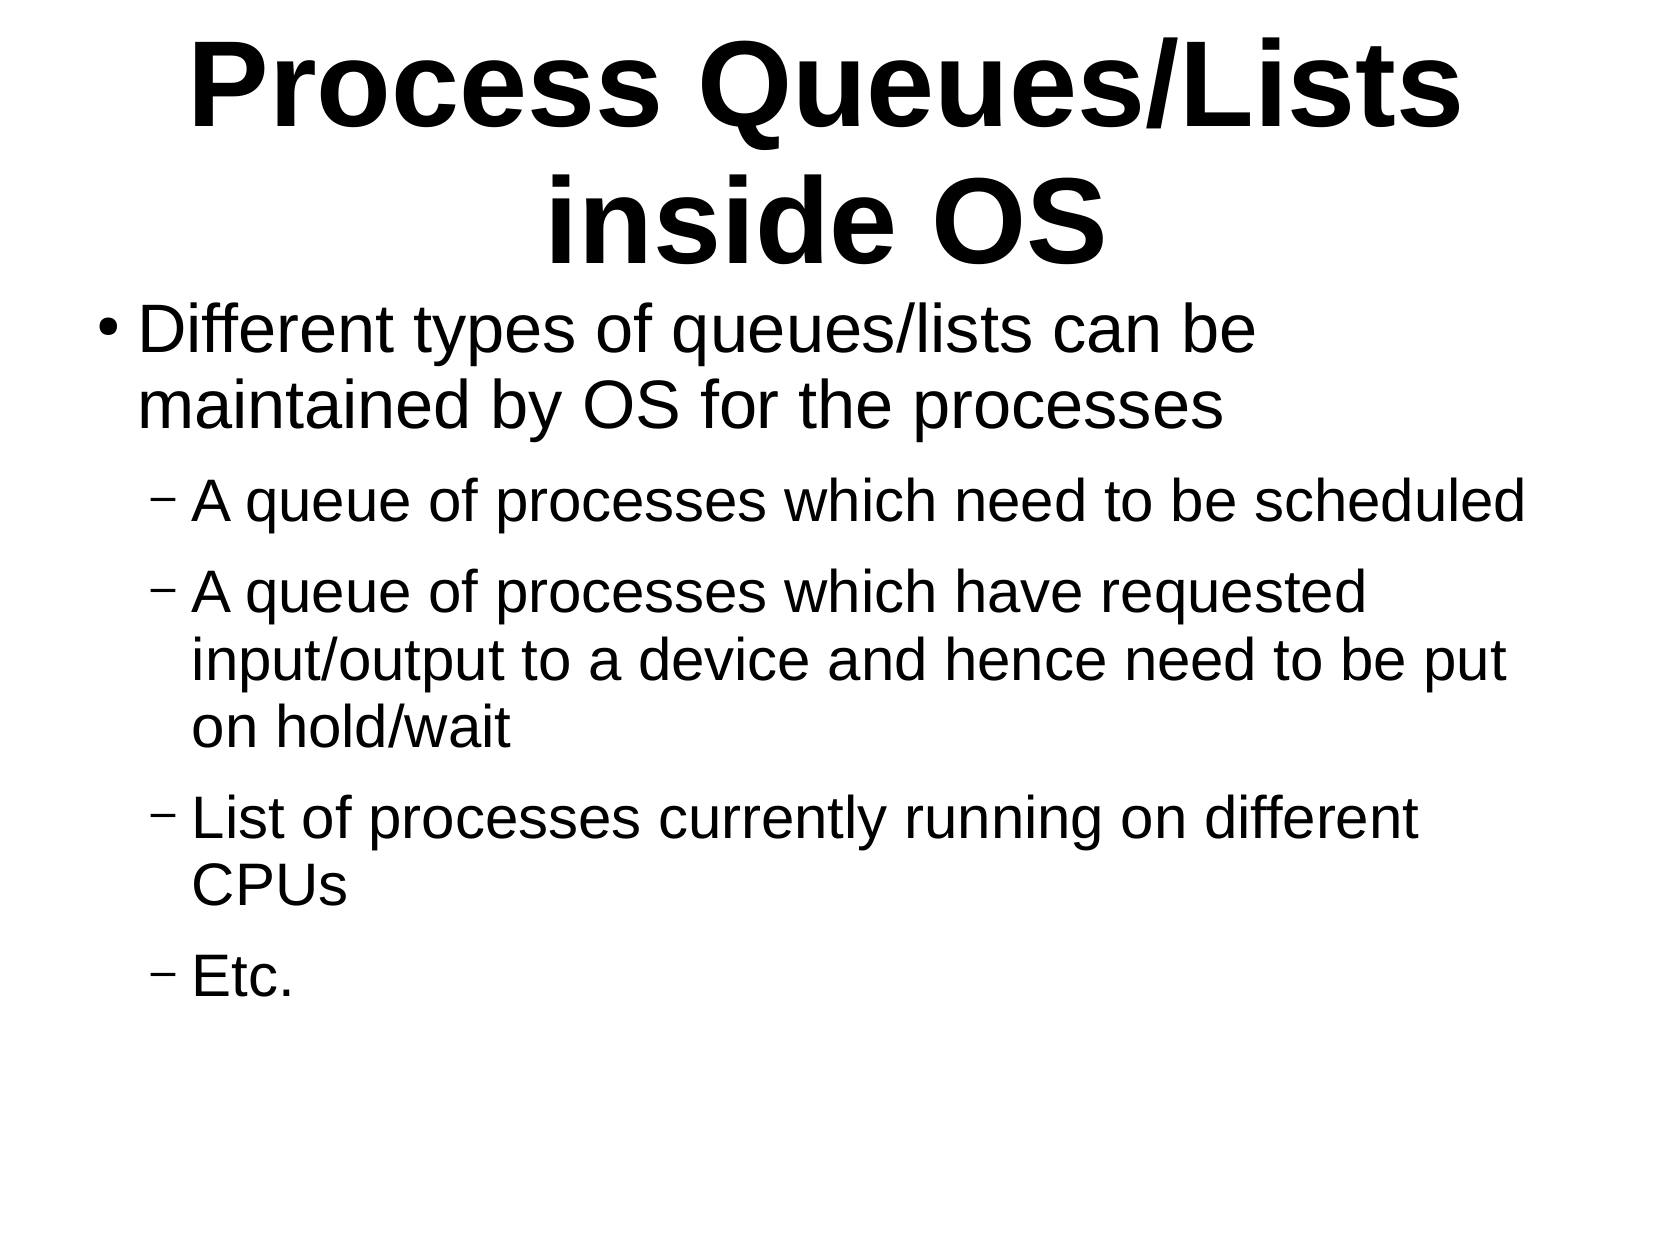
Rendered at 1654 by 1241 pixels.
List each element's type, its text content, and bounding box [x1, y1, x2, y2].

list Different types of queues/lists can be maintained by OS for the processes A queue of processes which need to be scheduled A queue of processes which have requested input/output to a device and hence need to be put on hold/wait List of processes currently running on different CPUs Etc. [82, 290, 1571, 1010]
title Process Queues/Lists inside OS [82, 16, 1571, 290]
